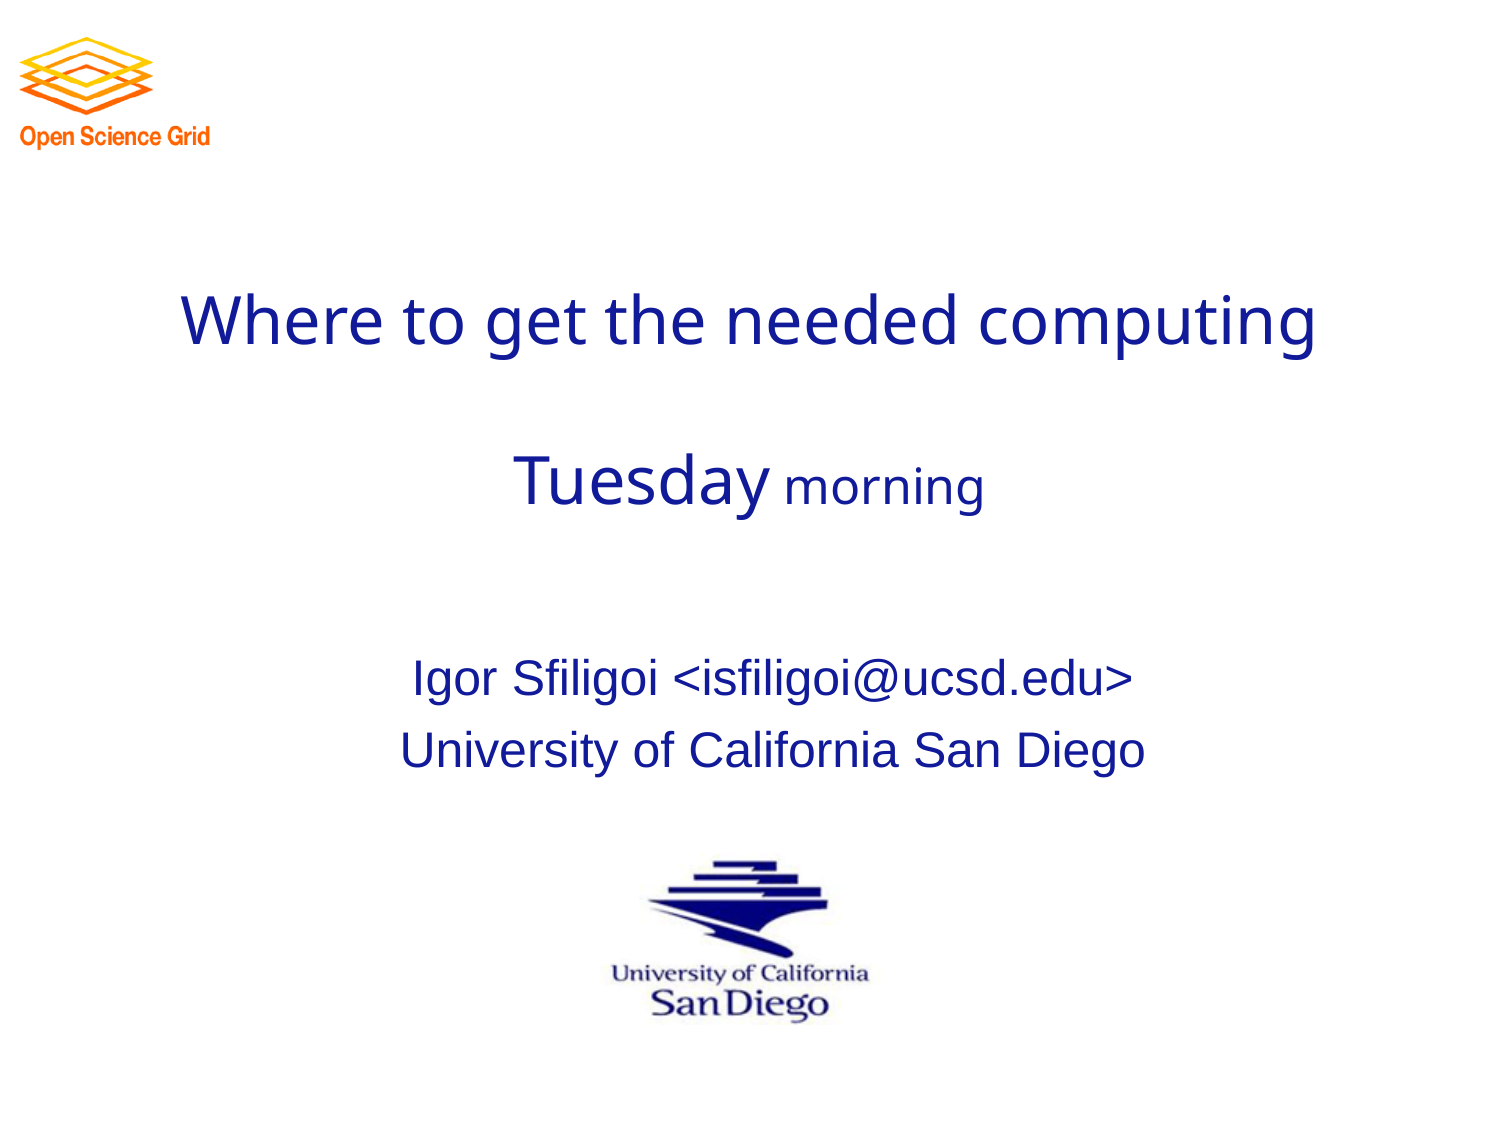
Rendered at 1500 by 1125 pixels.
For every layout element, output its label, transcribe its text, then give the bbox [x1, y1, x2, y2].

title Where to get the needed computing Tuesday morning [112, 270, 1388, 526]
text_box Igor Sfiligoi <isfiligoi@ucsd.edu> University of California San Diego [106, 637, 1440, 926]
picture [600, 853, 882, 1026]
picture [0, 14, 229, 167]
